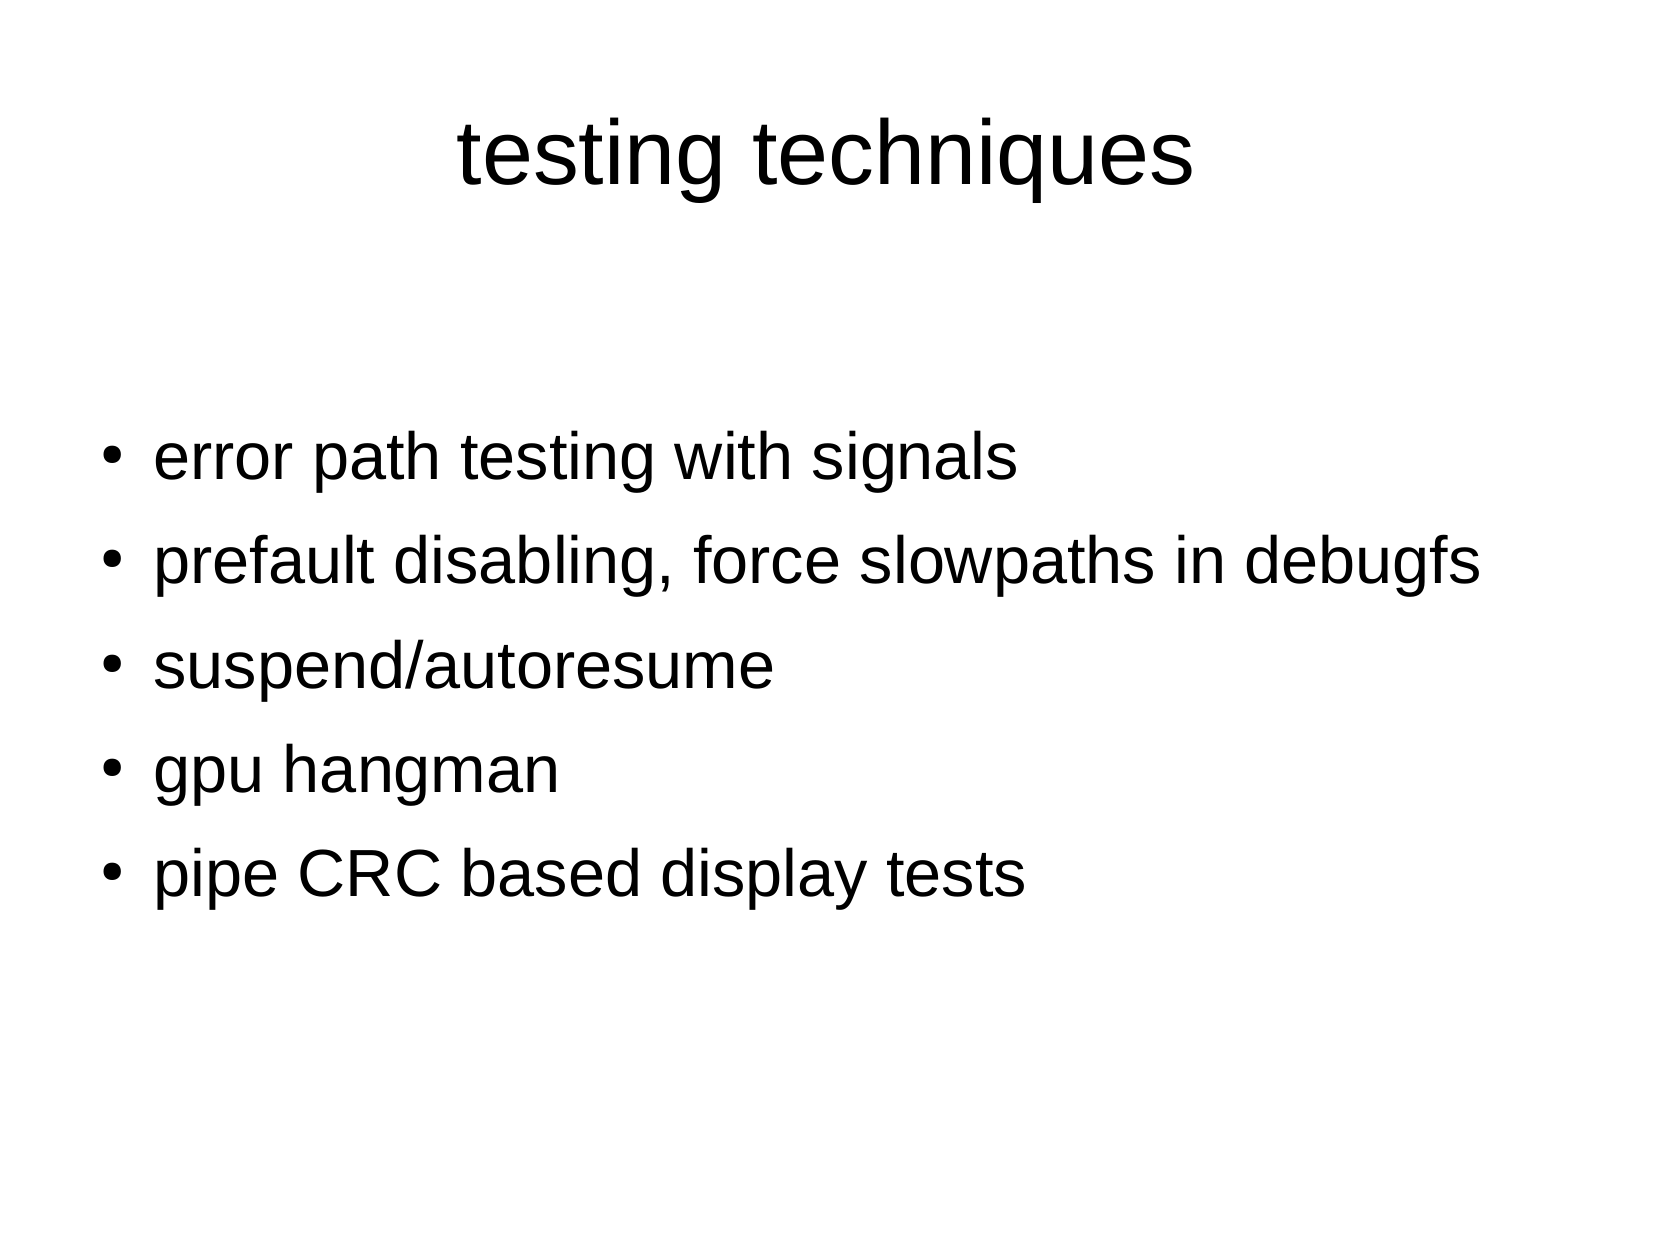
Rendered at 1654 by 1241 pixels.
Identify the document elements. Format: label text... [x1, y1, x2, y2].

title testing techniques [82, 49, 1571, 257]
list error path testing with signals prefault disabling, force slowpaths in debugfs suspend/autoresume gpu hangman pipe CRC based display tests [82, 419, 1571, 1009]
